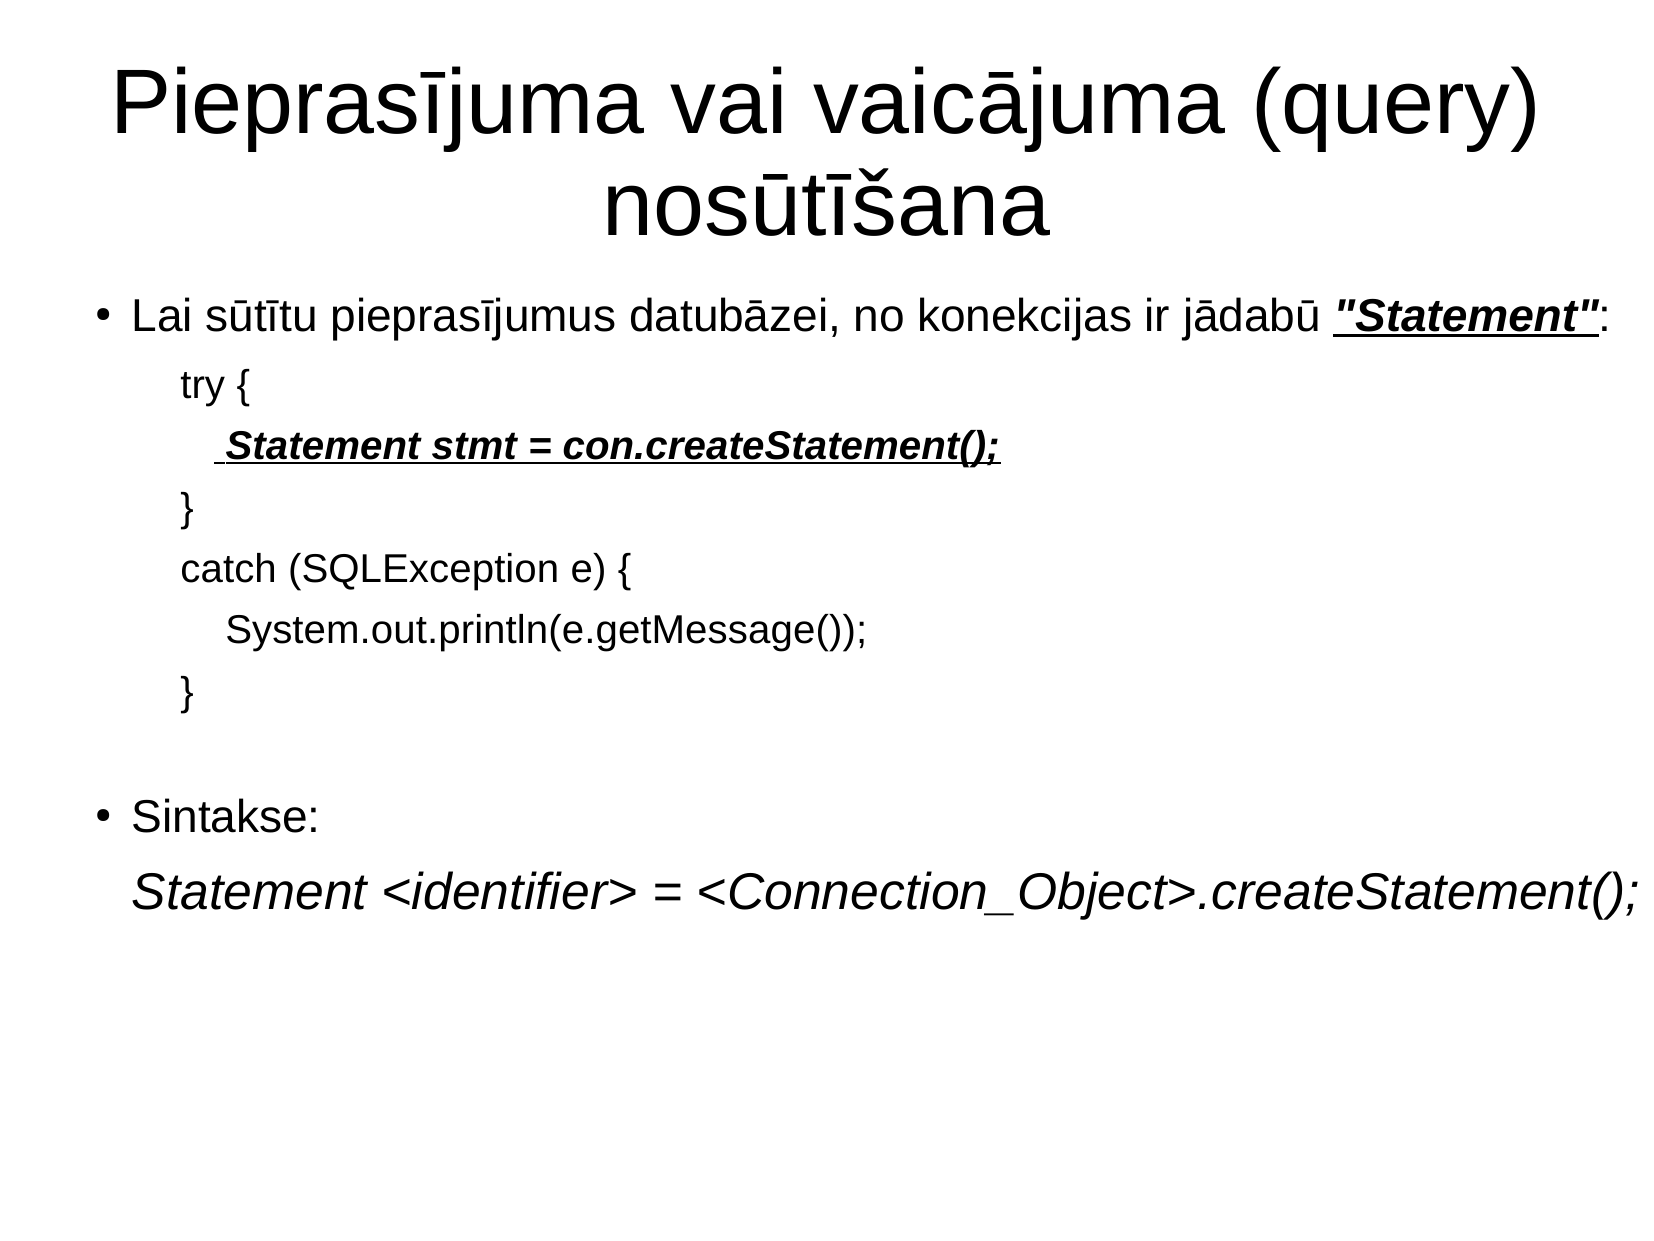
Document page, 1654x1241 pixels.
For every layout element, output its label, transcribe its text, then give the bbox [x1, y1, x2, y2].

list Lai sūtītu pieprasījumus datubāzei, no konekcijas ir jādabū "Statement": try { Statement stmt = con.createStatement(); } catch (SQLException e) { System.out.println(e.getMessage()); } Sintakse: Statement <identifier> = <Connection_Object>.createStatement(); [82, 290, 1654, 1010]
title Pieprasījuma vai vaicājuma (query) nosūtīšana [82, 49, 1571, 257]
